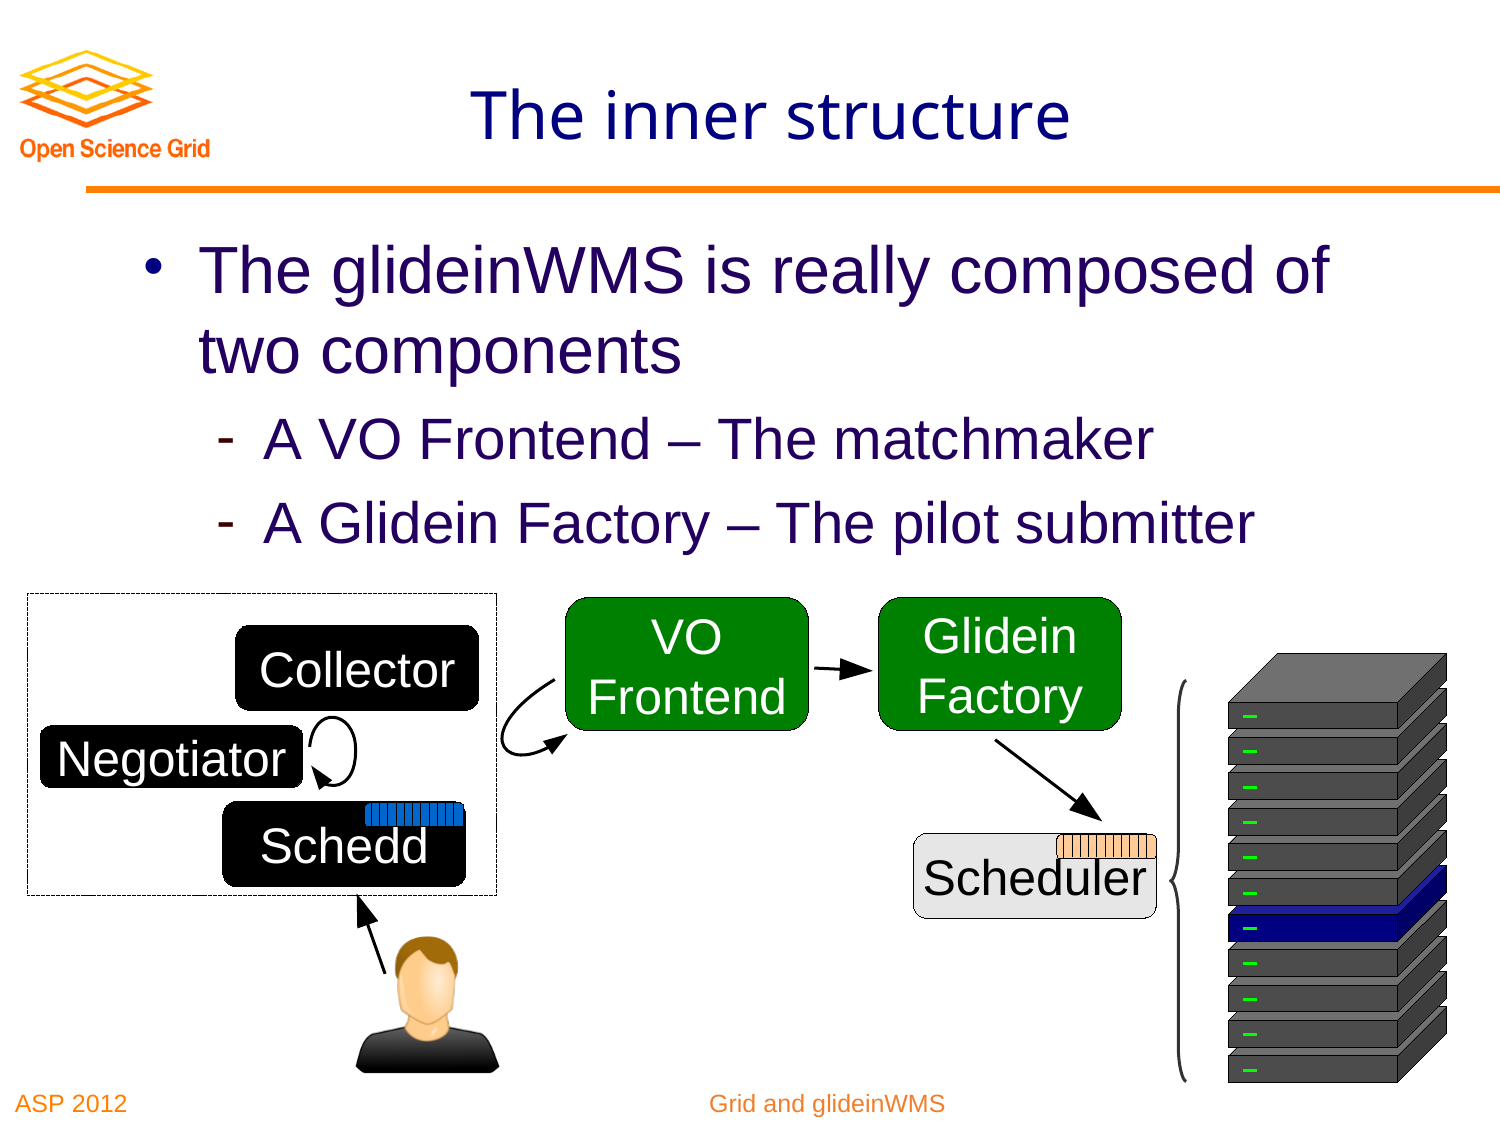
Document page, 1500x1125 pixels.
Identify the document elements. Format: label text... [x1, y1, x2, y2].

list The glideinWMS is really composed of two components A VO Frontend – The matchmaker A Glidein Factory – The pilot submitter [127, 218, 1403, 962]
text_box [364, 802, 464, 827]
text_box Schedd [380, 839, 393, 860]
text_box [1228, 830, 1447, 906]
text_box [1056, 834, 1157, 859]
text_box [1228, 759, 1447, 836]
title The inner structure [201, 18, 1342, 207]
text_box [1228, 865, 1447, 942]
text_box Collector [235, 625, 479, 711]
text_box VO Frontend [565, 597, 809, 731]
text_box [1228, 653, 1447, 729]
text_box [1228, 688, 1447, 765]
text_box [1228, 971, 1447, 1048]
text_box Negotiator [40, 725, 303, 788]
text_box [1228, 936, 1447, 1012]
text_box Glidein Factory [878, 597, 1122, 731]
picture [352, 926, 503, 1077]
text_box [1228, 794, 1447, 871]
text_box Scheduler [1043, 871, 1056, 892]
text_box [1228, 900, 1447, 977]
text_box Scheduler [913, 833, 1157, 919]
text_box Schedd [408, 839, 421, 860]
picture [0, 27, 201, 179]
text_box Schedd [222, 801, 466, 887]
text_box [1228, 723, 1447, 800]
text_box [1228, 1006, 1447, 1083]
